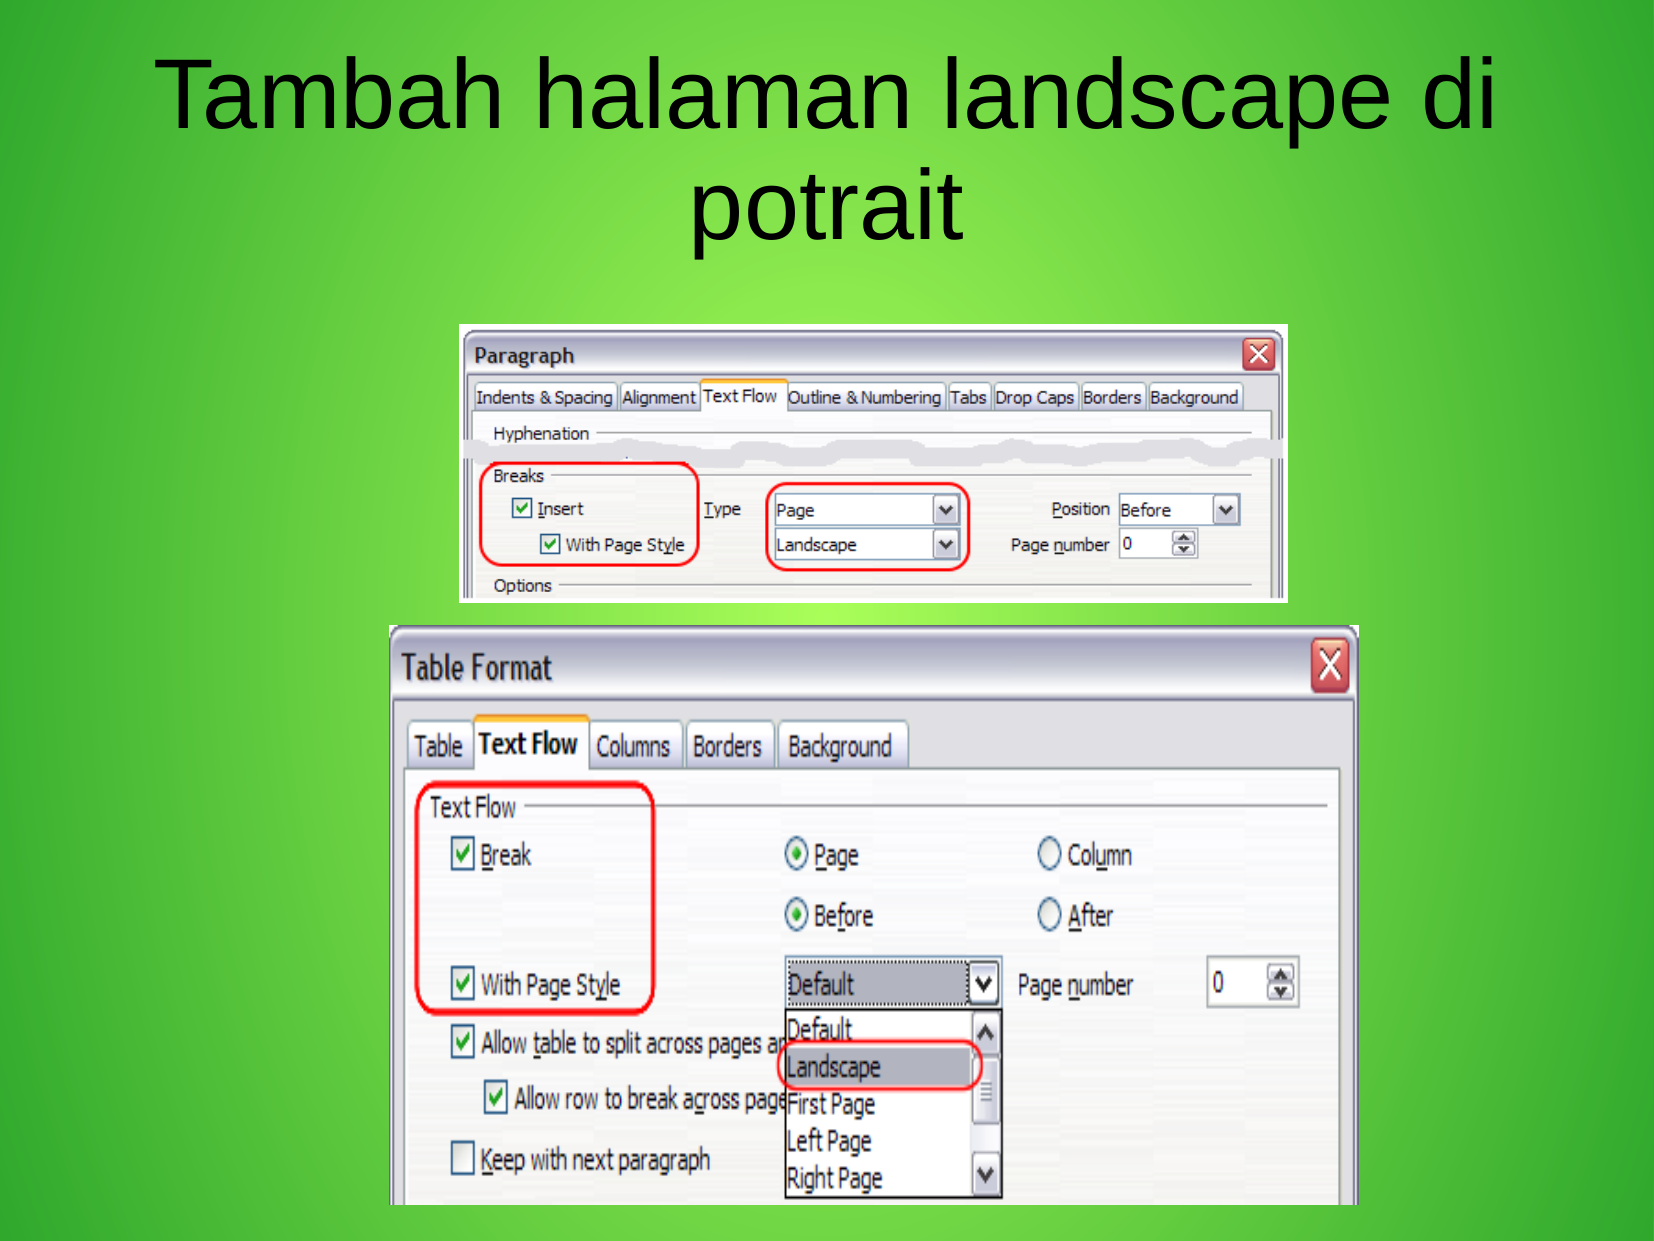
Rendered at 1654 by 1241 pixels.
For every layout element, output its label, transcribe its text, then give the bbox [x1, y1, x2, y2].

picture [389, 625, 1359, 1205]
title Tambah halaman landscape di potrait [82, 38, 1571, 261]
picture [459, 324, 1288, 603]
